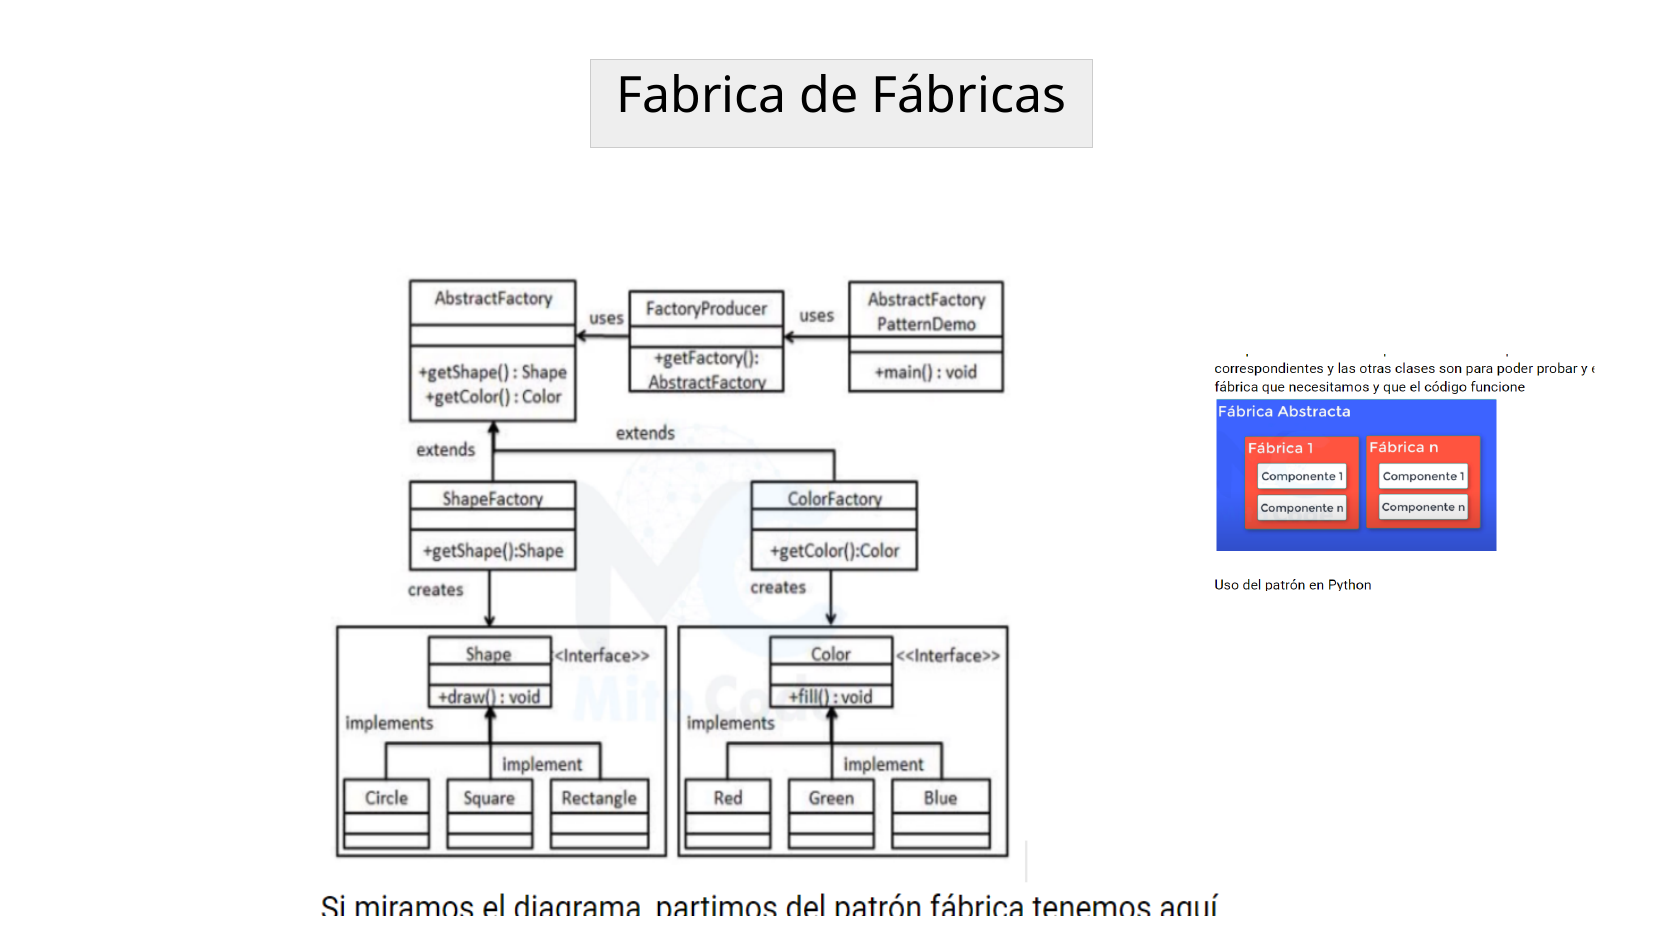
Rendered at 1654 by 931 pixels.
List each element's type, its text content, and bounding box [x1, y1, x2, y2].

text_box Fabrica de Fábricas [590, 59, 1093, 148]
picture [196, 160, 1595, 916]
